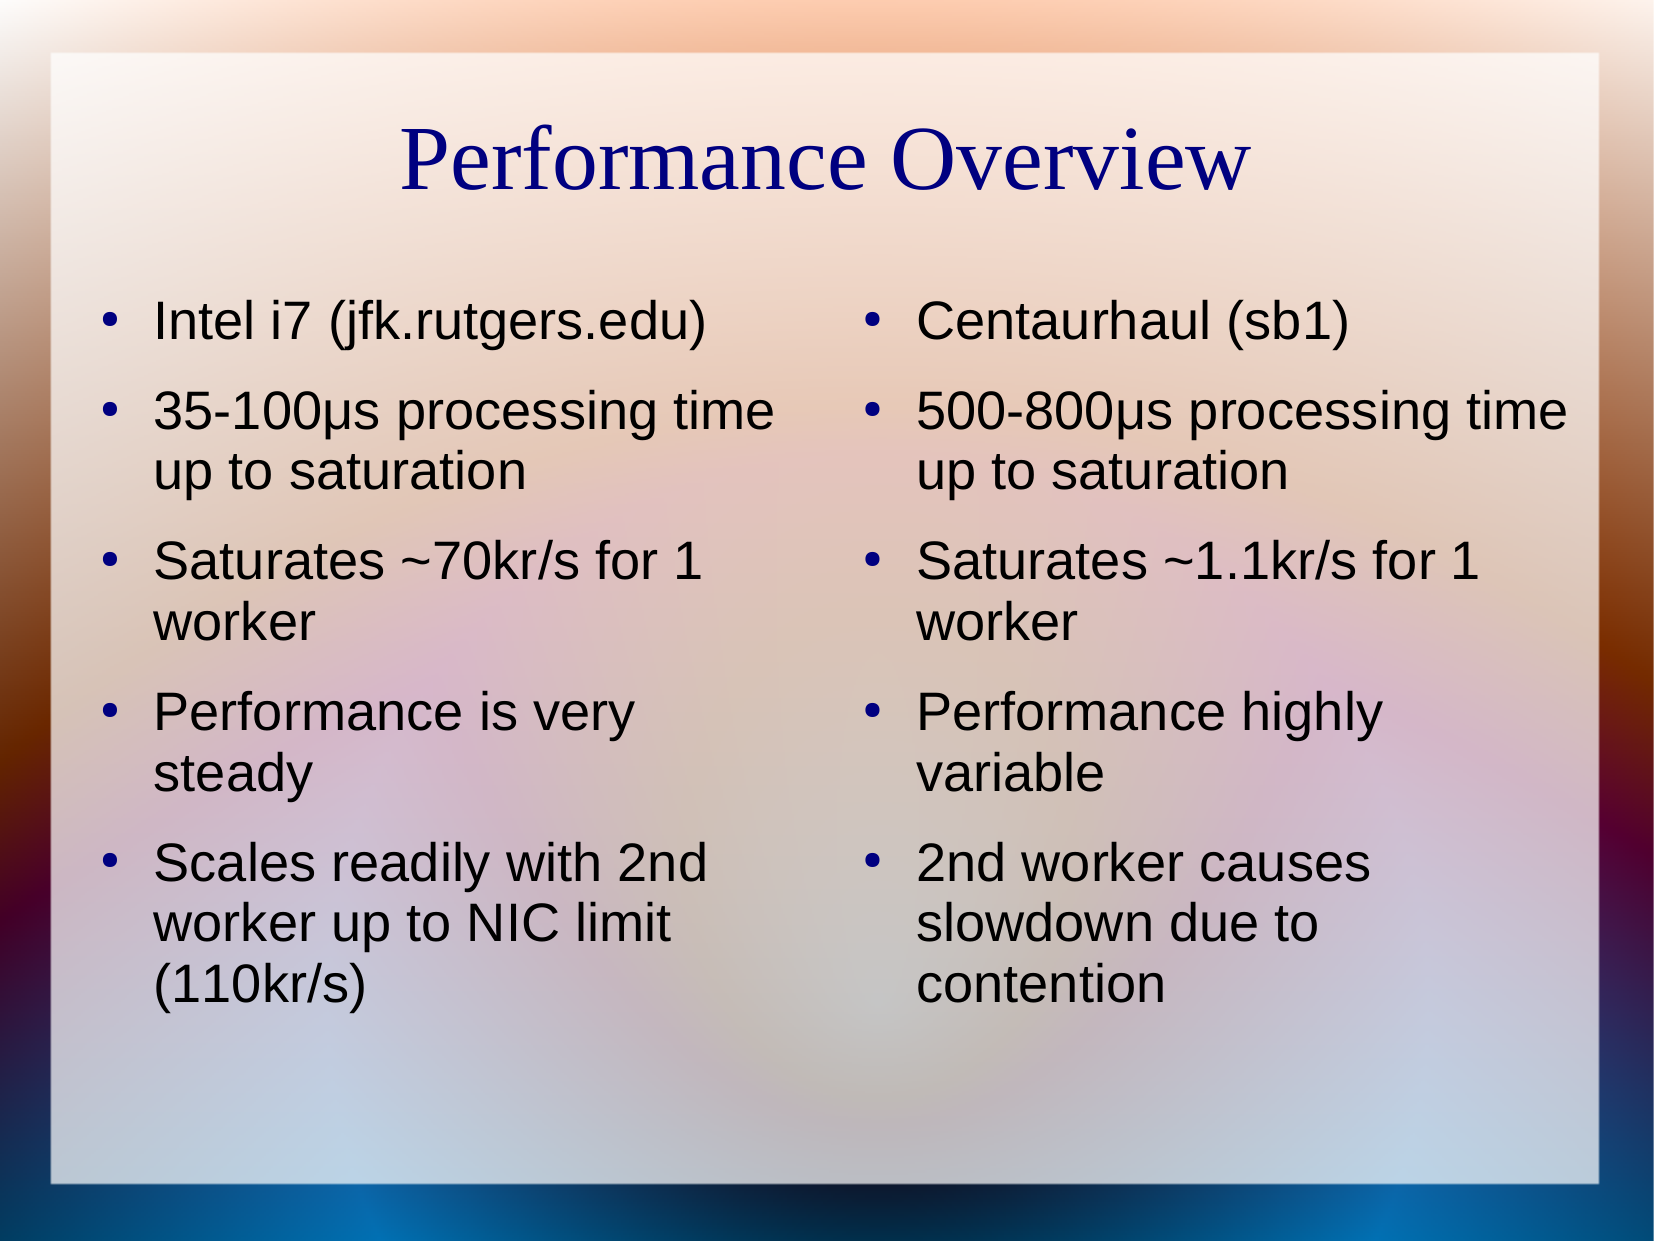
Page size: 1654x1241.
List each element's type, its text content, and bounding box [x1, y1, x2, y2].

list Centaurhaul (sb1) 500-800μs processing time up to saturation Saturates ~1.1kr/s for 1 worker Performance highly variable 2nd worker causes slowdown due to contention [845, 290, 1572, 1014]
list Intel i7 (jfk.rutgers.edu) 35-100μs processing time up to saturation Saturates ~70kr/s for 1 worker Performance is very steady Scales readily with 2nd worker up to NIC limit (110kr/s) [82, 290, 809, 1014]
title Performance Overview [82, 55, 1571, 263]
picture [0, 0, 1654, 1241]
